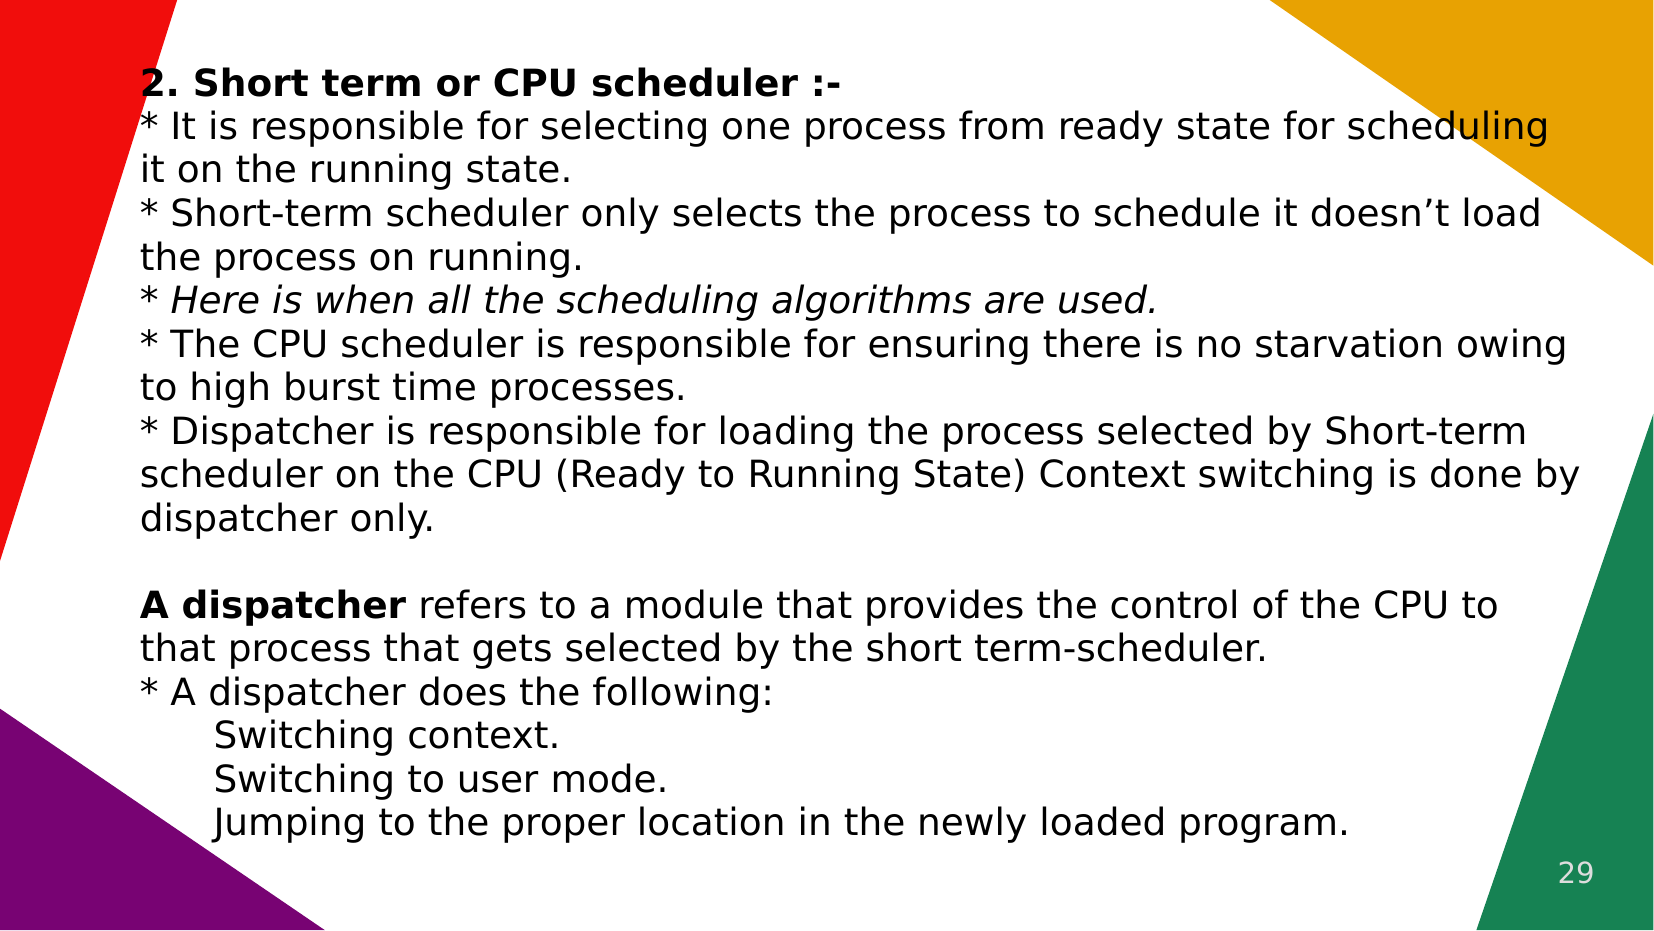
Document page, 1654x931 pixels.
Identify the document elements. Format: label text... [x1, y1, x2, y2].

text_box 2. Short term or CPU scheduler :- * It is responsible for selecting one process from ready state for scheduling it on the running state. * Short-term scheduler only selects the process to schedule it doesn’t load the process on running. * Here is when all the scheduling algorithms are used. * The CPU scheduler is responsible for ensuring there is no starvation owing to high burst time processes. * Dispatcher is responsible for loading the process selected by Short-term scheduler on the CPU (Ready to Running State) Context switching is done by dispatcher only. A dispatcher refers to a module that provides the control of the CPU to that process that gets selected by the short term-scheduler. * A dispatcher does the following: Switching context. Switching to user mode. Jumping to the proper location in the newly loaded program. [125, 53, 1602, 710]
